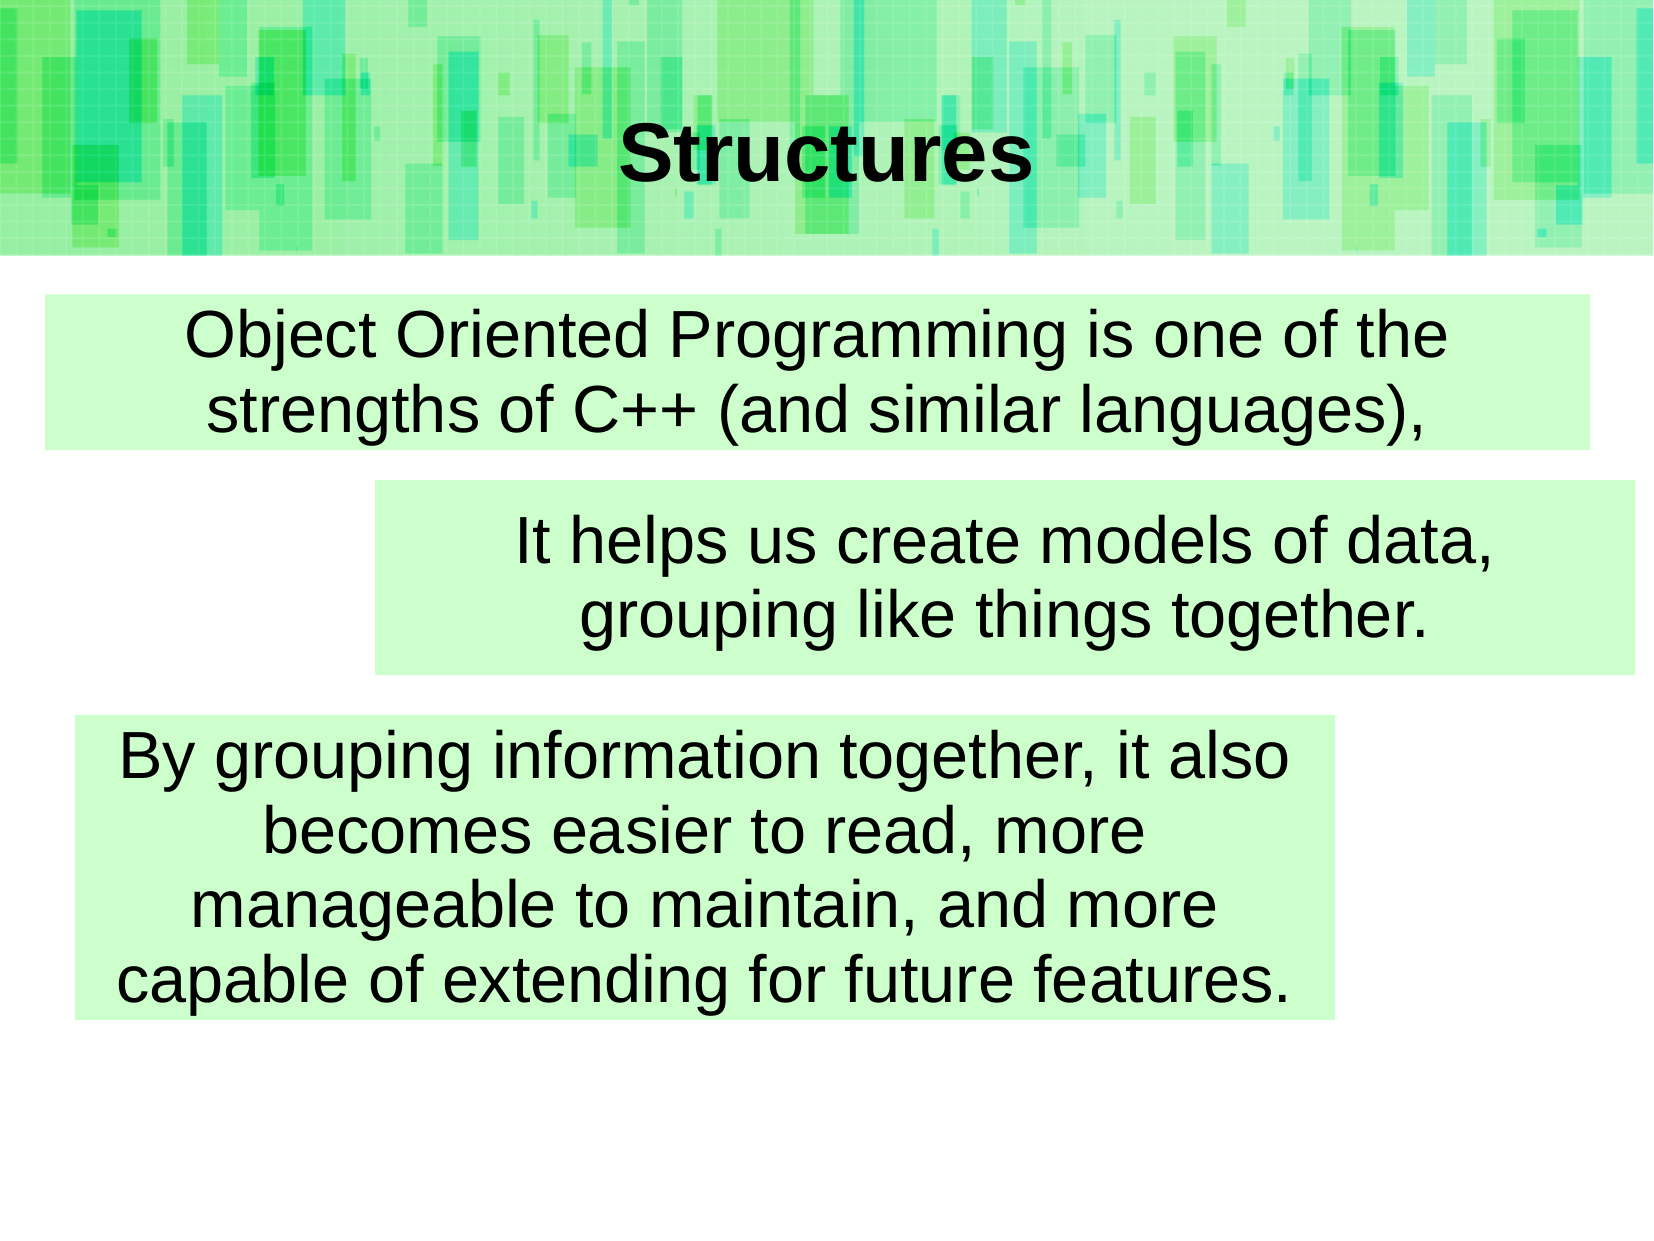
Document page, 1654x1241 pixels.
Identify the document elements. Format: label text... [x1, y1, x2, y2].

text_box It helps us create models of data, grouping like things together. [375, 480, 1636, 676]
text_box By grouping information together, it also becomes easier to read, more manageable to maintain, and more capable of extending for future features. [75, 714, 1336, 1021]
text_box Object Oriented Programming is one of the strengths of C++ (and similar languages), [45, 294, 1591, 451]
picture [0, 0, 1654, 1241]
title Structures [82, 49, 1571, 257]
